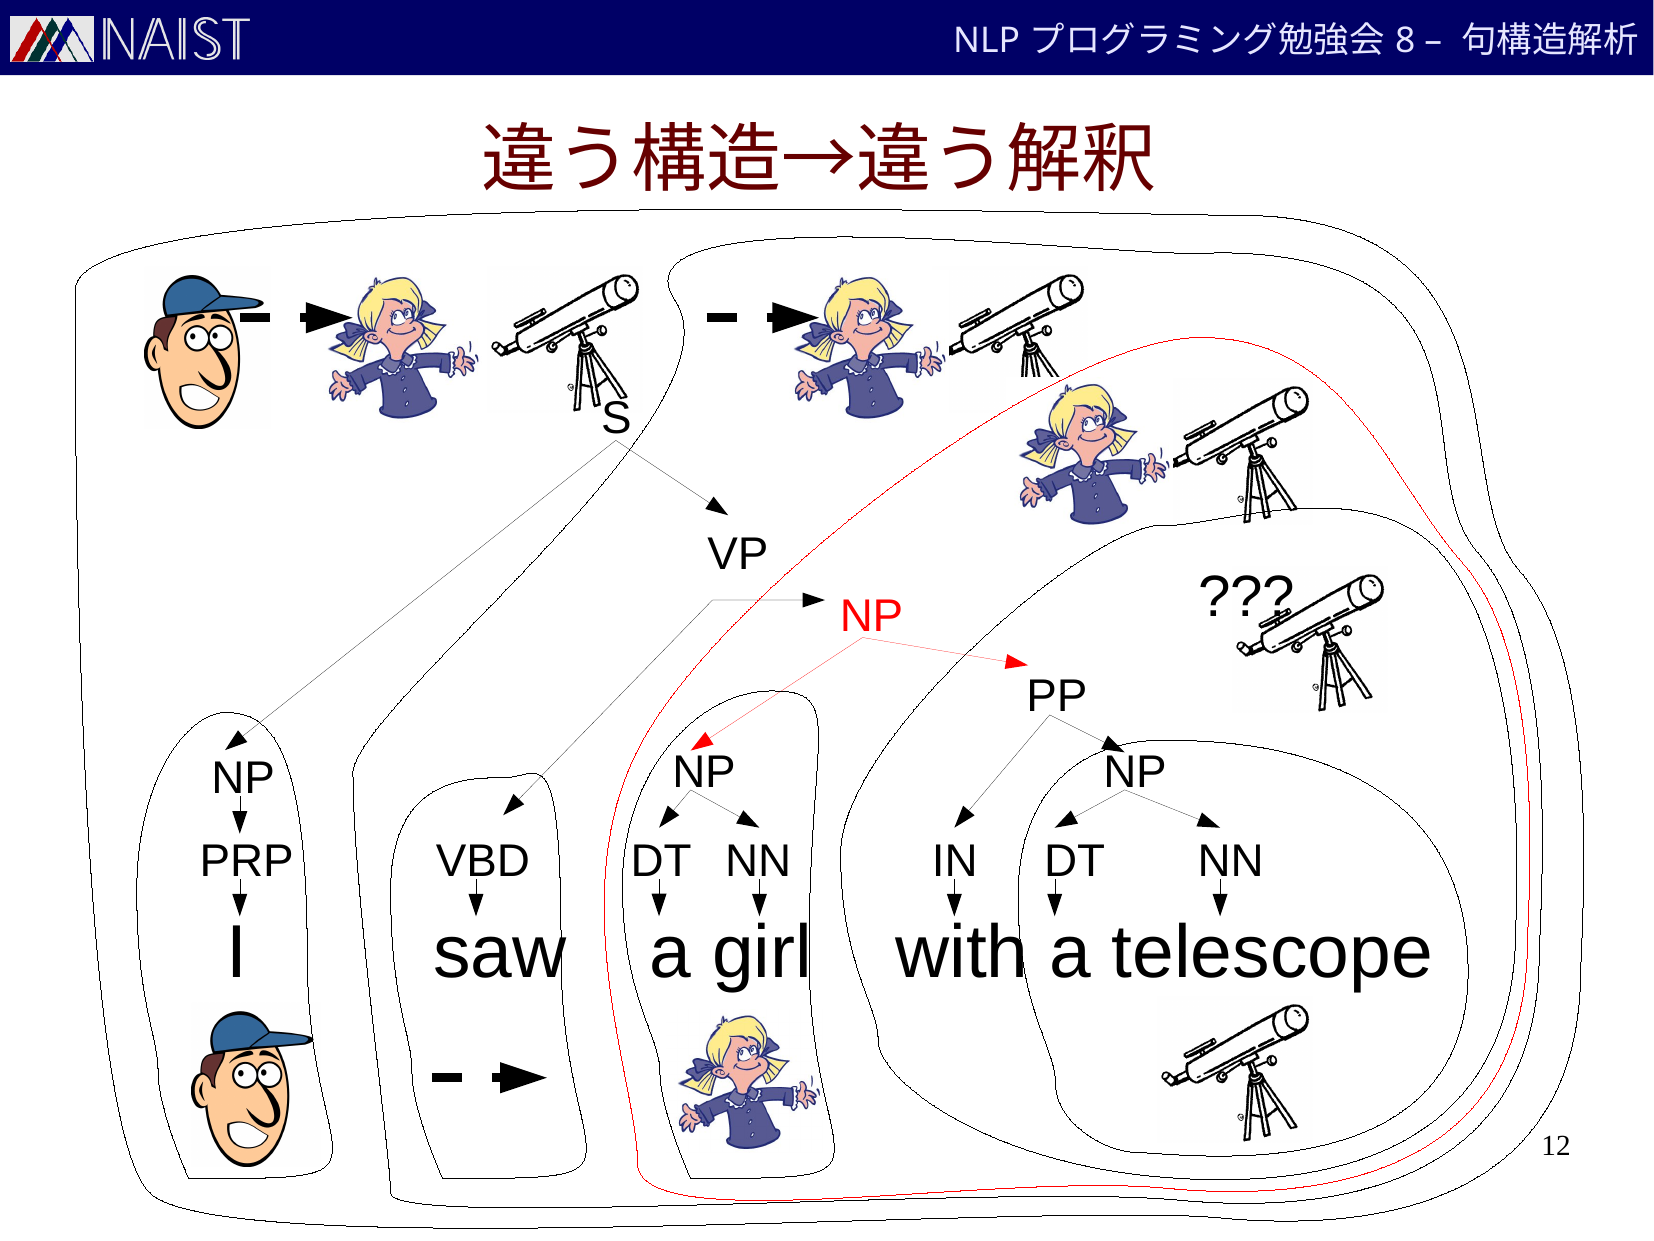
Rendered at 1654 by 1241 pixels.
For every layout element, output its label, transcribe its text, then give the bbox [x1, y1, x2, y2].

text_box VP [692, 520, 784, 587]
picture [1157, 996, 1313, 1143]
picture [315, 270, 482, 423]
text_box IN [917, 827, 993, 894]
text_box NP [1088, 738, 1182, 805]
picture [781, 266, 1313, 529]
picture [144, 266, 271, 429]
picture [10, 16, 94, 62]
text_box PP [1011, 662, 1103, 729]
picture [487, 266, 643, 413]
picture [666, 1009, 823, 1153]
text_box DT [1029, 827, 1121, 894]
picture [102, 17, 251, 57]
text_box ??? [1183, 556, 1311, 637]
text_box NP [657, 738, 751, 805]
text_box VBD [421, 827, 545, 894]
text_box NN [710, 827, 807, 894]
text_box PRP [184, 827, 309, 894]
title 違う構造→違う解釈 [75, 57, 1564, 249]
text_box NN [1182, 827, 1279, 894]
text_box S [604, 442, 629, 451]
text_box DT [615, 827, 707, 894]
text_box I saw a girl with a telescope [211, 902, 1449, 1002]
picture [1232, 566, 1388, 713]
text_box NP [196, 744, 290, 811]
text_box S [586, 384, 647, 451]
picture [191, 1002, 321, 1168]
text_box NP [825, 582, 919, 649]
